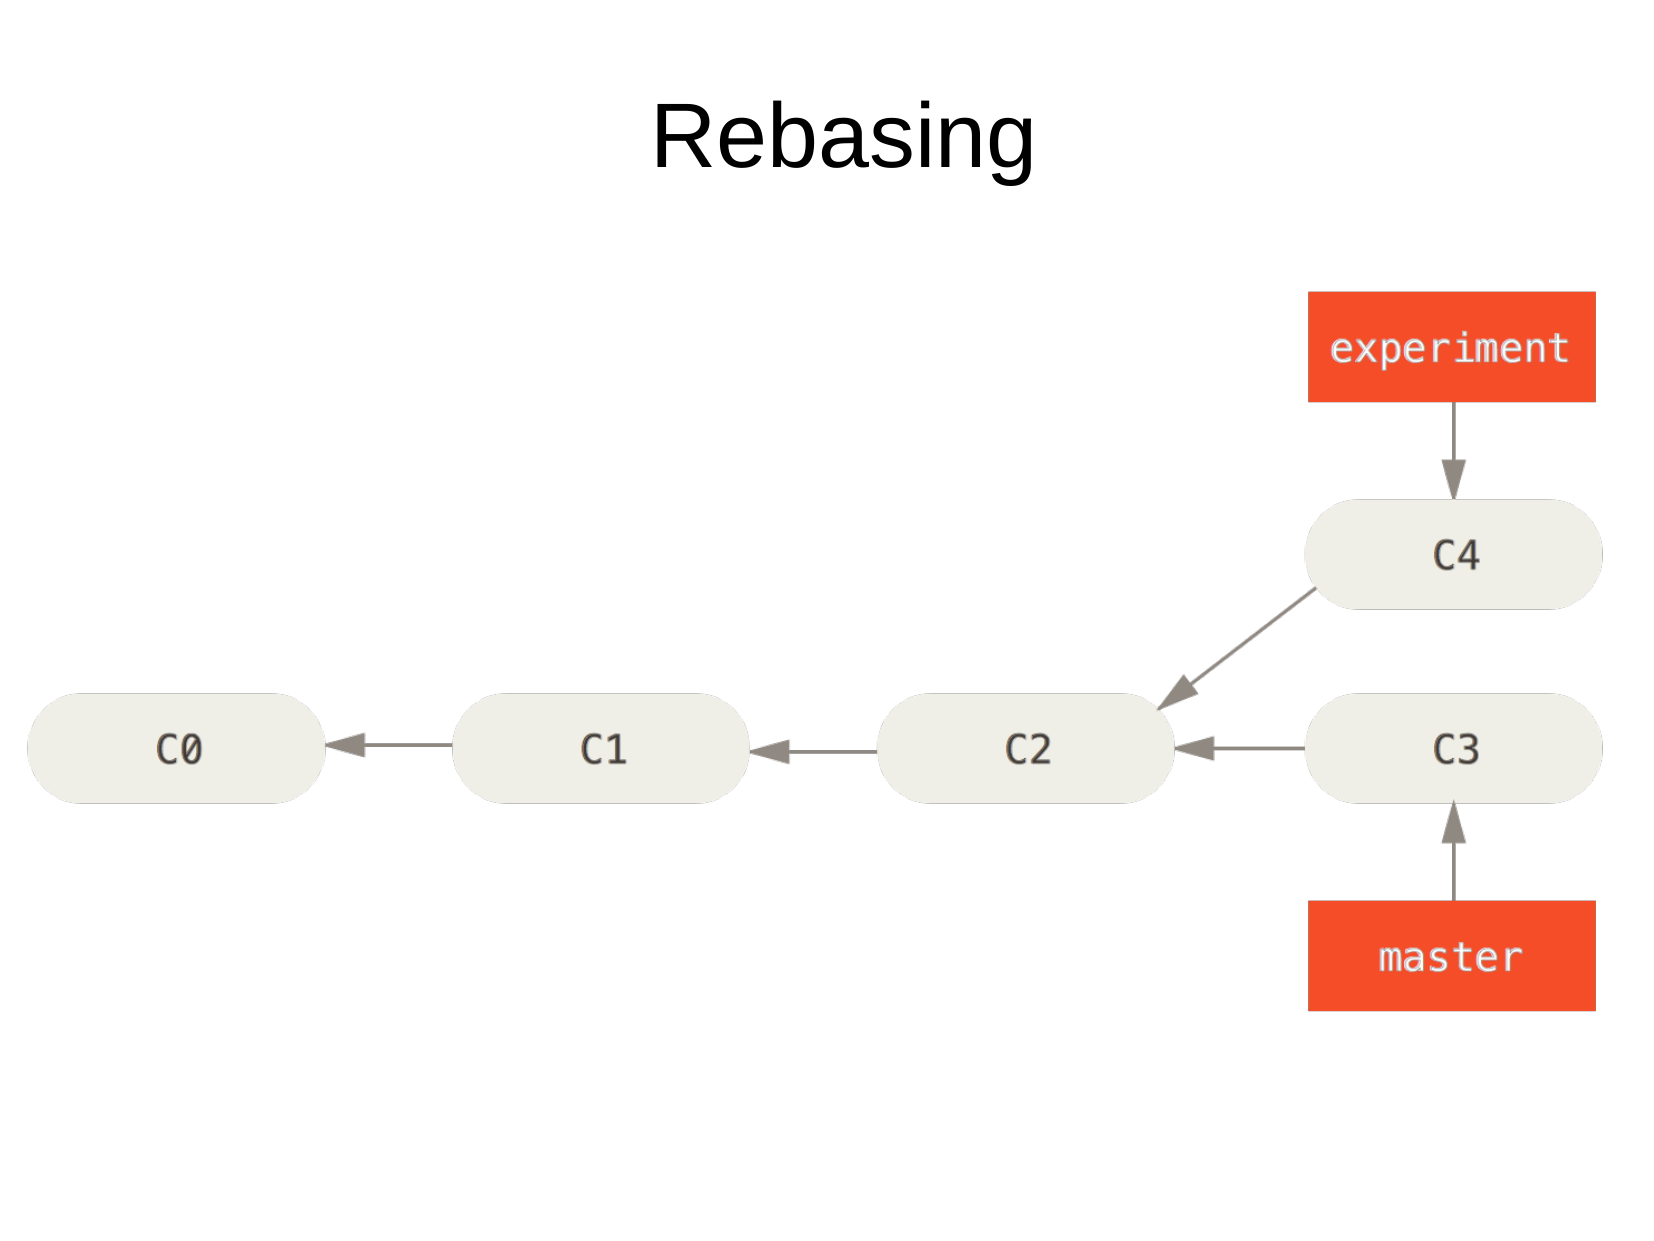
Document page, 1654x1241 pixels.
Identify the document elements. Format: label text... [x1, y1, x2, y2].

picture [0, 255, 1636, 1048]
title Rebasing [0, 27, 1654, 235]
